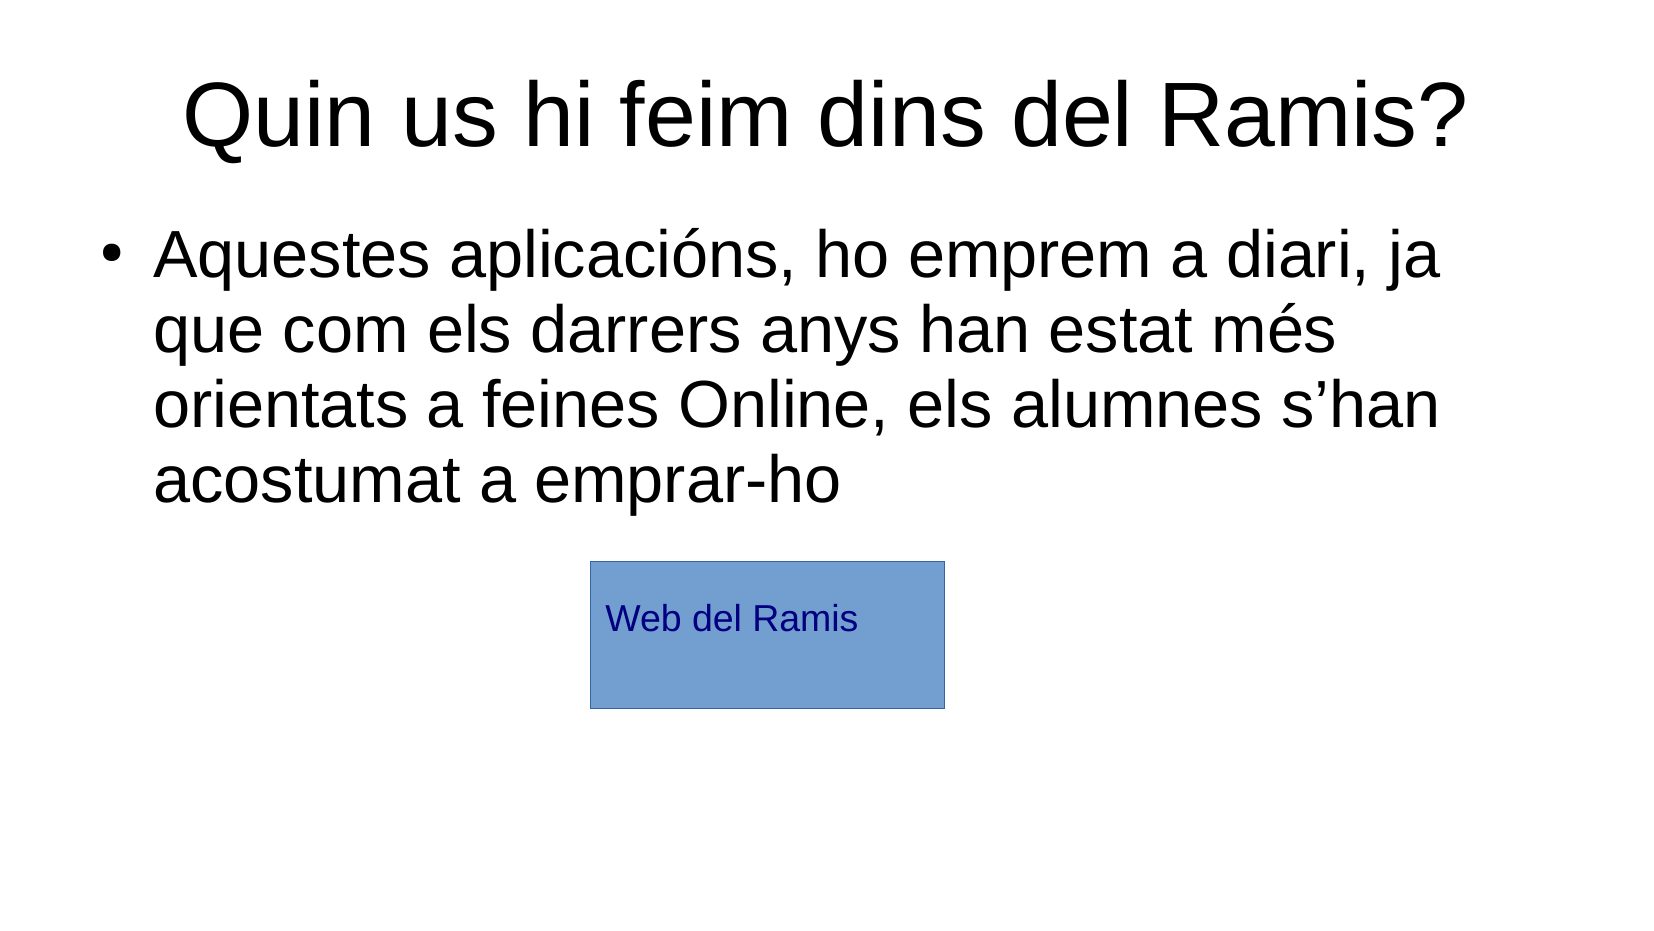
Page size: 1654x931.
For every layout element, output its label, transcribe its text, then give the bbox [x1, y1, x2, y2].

title Quin us hi feim dins del Ramis? [82, 36, 1571, 193]
text_box Web del Ramis [590, 590, 948, 661]
list Aquestes aplicacións, ho emprem a diari, ja que com els darrers anys han estat més orientats a feines Online, els alumnes s’han acostumat a emprar-ho [82, 217, 1571, 757]
chart [726, 414, 936, 519]
